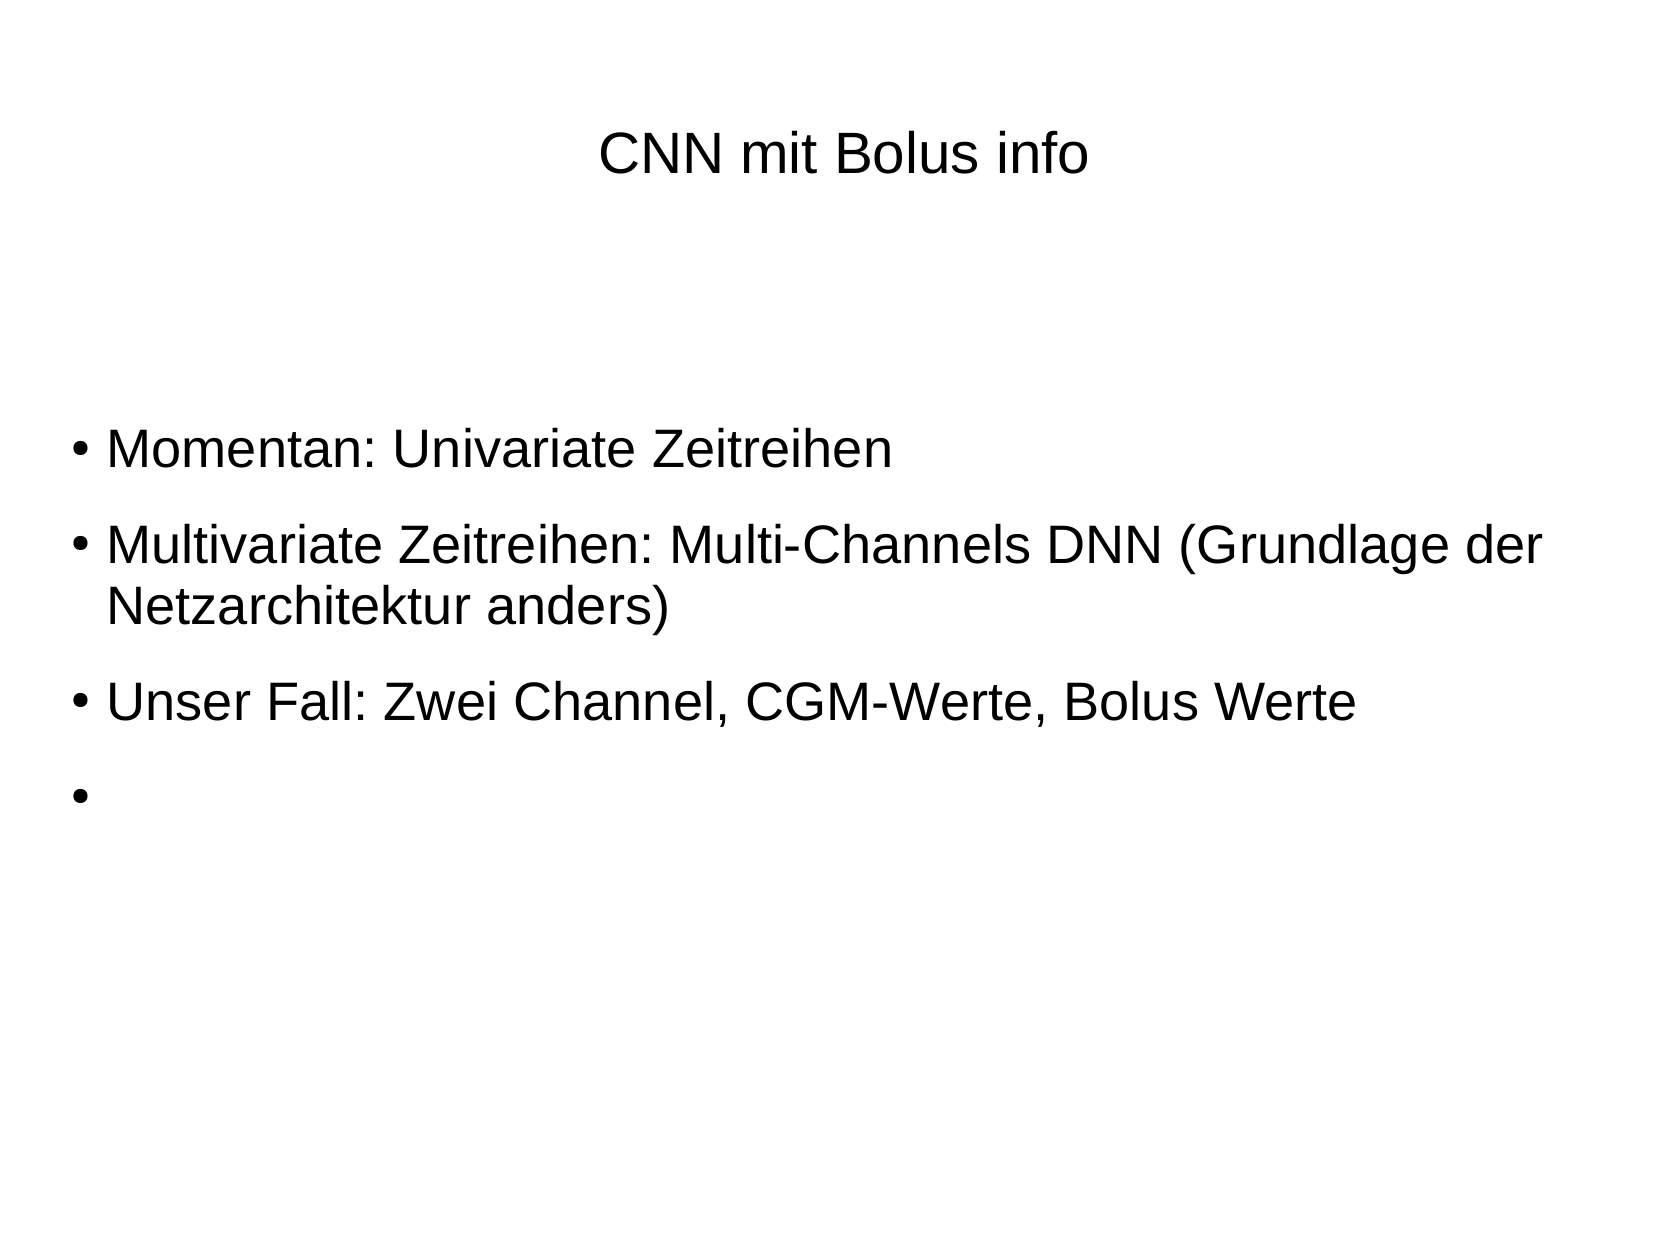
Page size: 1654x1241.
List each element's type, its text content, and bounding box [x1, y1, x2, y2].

subtitle Momentan: Univariate Zeitreihen Multivariate Zeitreihen: Multi-Channels DNN (Grundlage der Netzarchitektur anders) Unser Fall: Zwei Channel, CGM-Werte, Bolus Werte [70, 261, 1560, 1161]
title CNN mit Bolus info [82, 49, 1571, 257]
